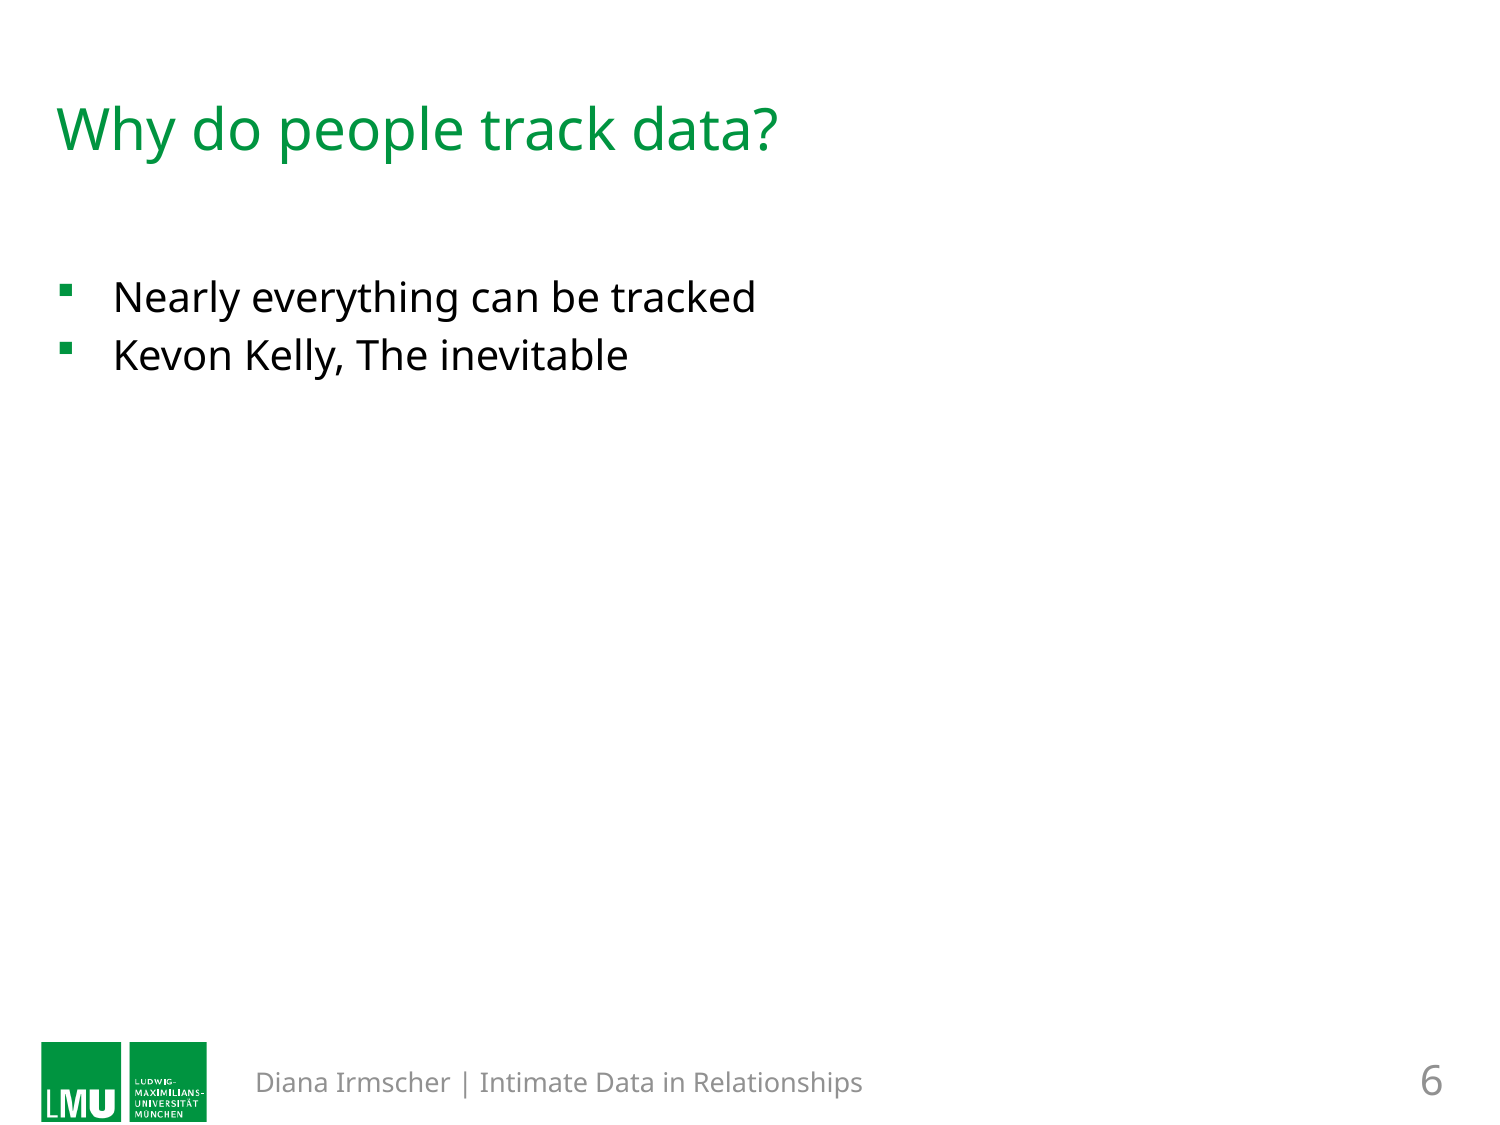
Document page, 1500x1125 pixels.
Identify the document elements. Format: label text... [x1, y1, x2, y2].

slide_number <Foliennummer> [1014, 1046, 1459, 1117]
title Why do people track data? [41, 37, 1459, 217]
footer Diana Irmscher | Intimate Data in Relationships [240, 1046, 963, 1117]
list Nearly everything can be tracked Kevon Kelly, The inevitable [41, 263, 1459, 1007]
